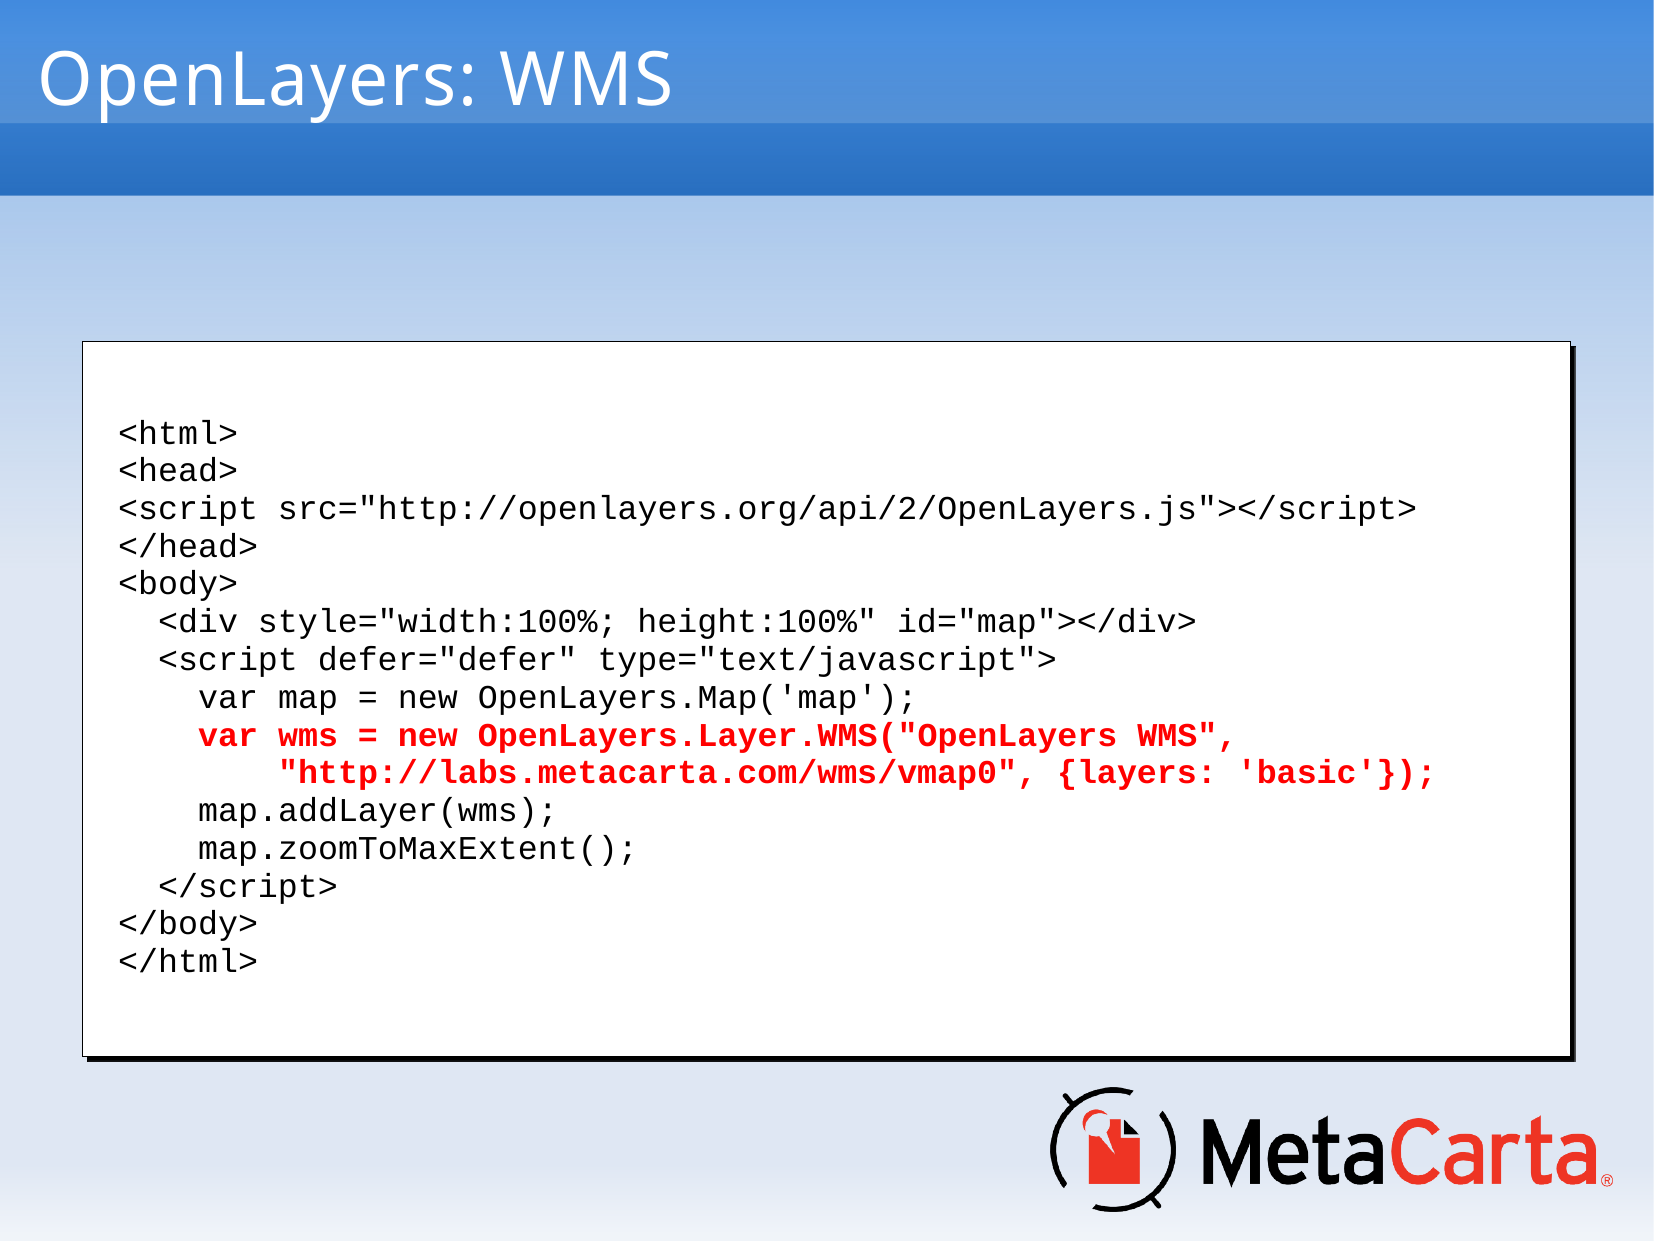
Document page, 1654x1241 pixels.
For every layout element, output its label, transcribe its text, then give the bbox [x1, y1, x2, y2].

subtitle <html> <head> <script src="http://openlayers.org/api/2/OpenLayers.js"></script> </head> <body> <div style="width:100%; height:100%" id="map"></div> <script defer="defer" type="text/javascript"> var map = new OpenLayers.Map('map'); var wms = new OpenLayers.Layer.WMS("OpenLayers WMS", "http://labs.metacarta.com/wms/vmap0", {layers: 'basic'}); map.addLayer(wms); map.zoomToMaxExtent(); </script> </body> </html> [82, 341, 1571, 1057]
title OpenLayers: WMS [37, 2, 1463, 151]
picture [0, 0, 1654, 1241]
